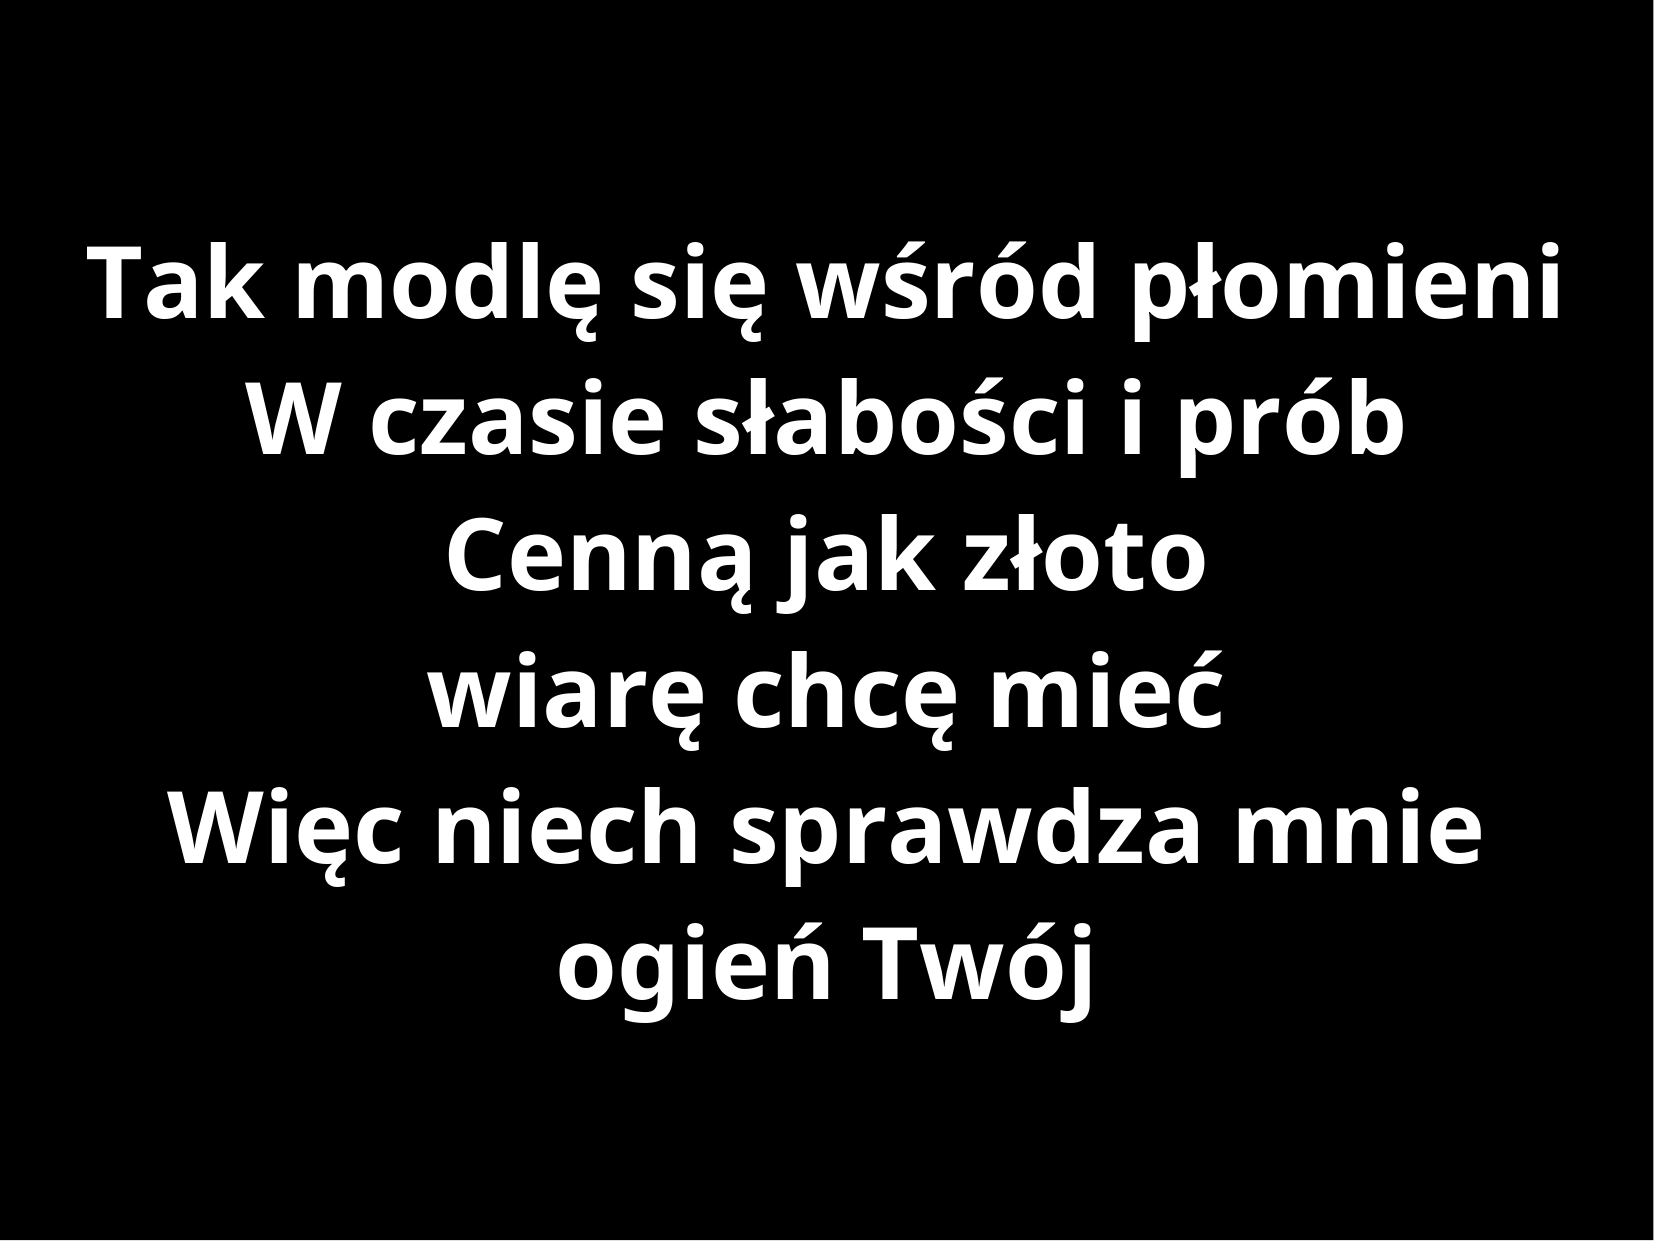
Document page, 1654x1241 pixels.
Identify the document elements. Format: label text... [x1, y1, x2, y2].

title Tak modlę się wśród płomieni W czasie słabości i prób Cenną jak złoto wiarę chcę mieć Więc niech sprawdza mnie ogień Twój [0, 0, 1654, 1241]
